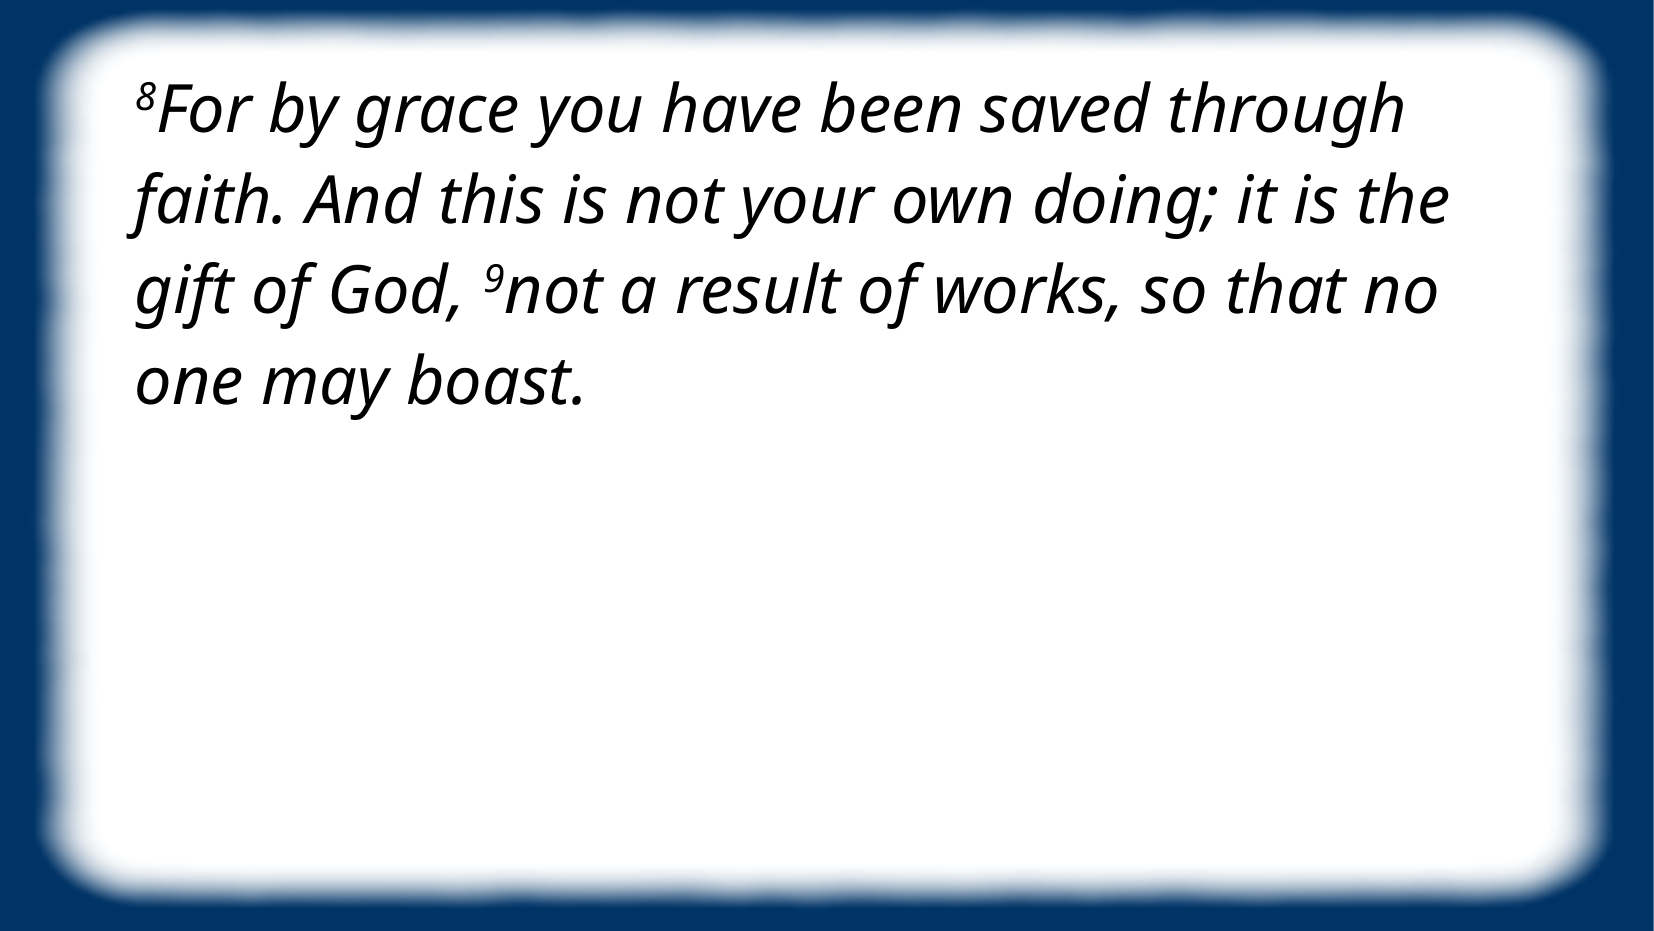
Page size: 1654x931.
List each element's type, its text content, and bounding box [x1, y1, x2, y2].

picture [0, 0, 1654, 931]
text_box 8For by grace you have been saved through faith. And this is not your own doing; it is the gift of God, 9not a result of works, so that no one may boast. [120, 53, 1531, 436]
